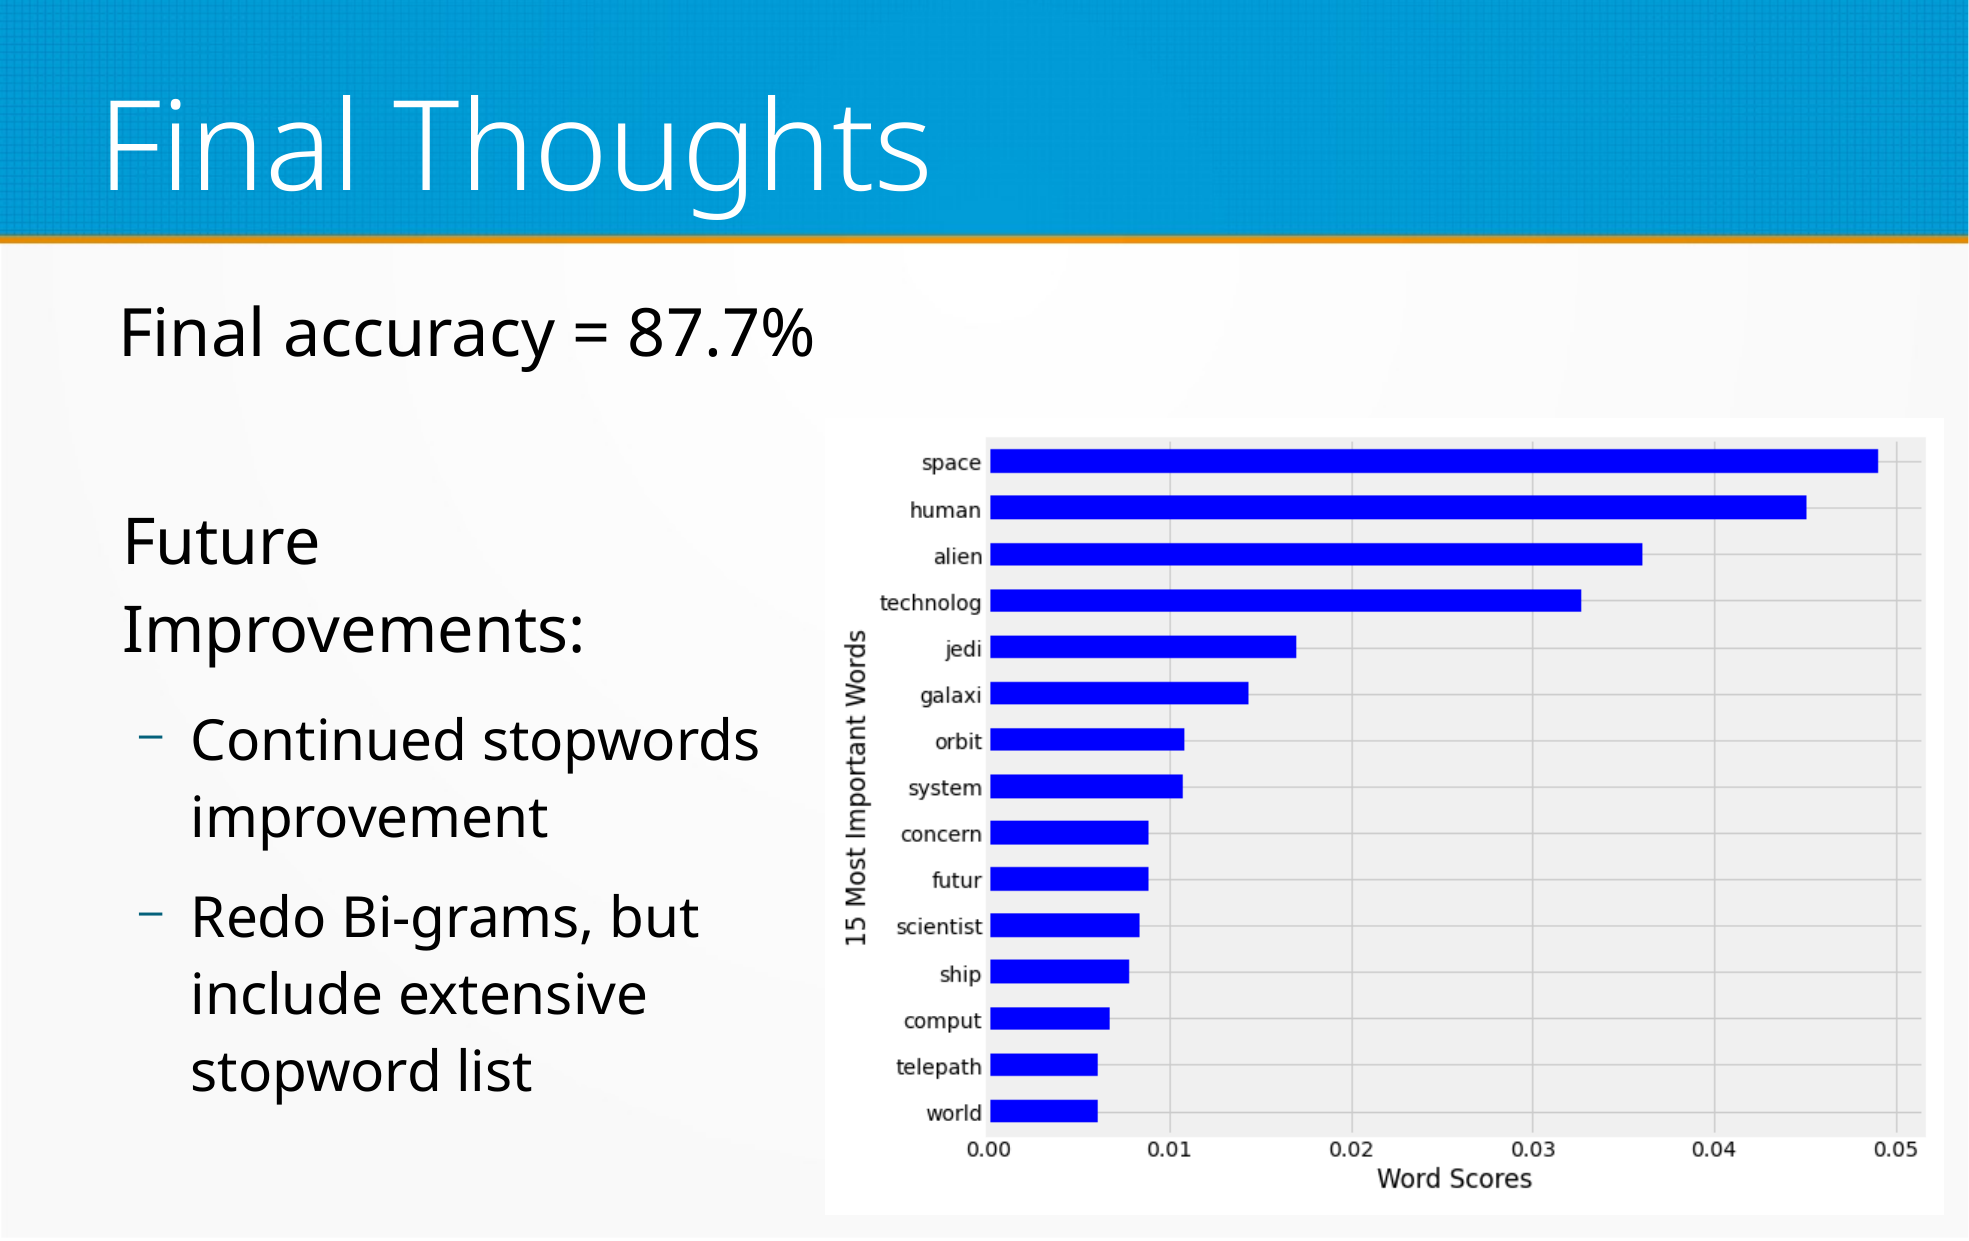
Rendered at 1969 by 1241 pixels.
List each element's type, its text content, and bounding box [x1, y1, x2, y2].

title Final Thoughts [98, 19, 1870, 227]
picture [0, 233, 1969, 1241]
list Future Improvements: Continued stopwords improvement Redo Bi-grams, but include extensive stopword list [53, 495, 781, 1177]
list Final accuracy = 87.7% [30, 285, 1171, 466]
